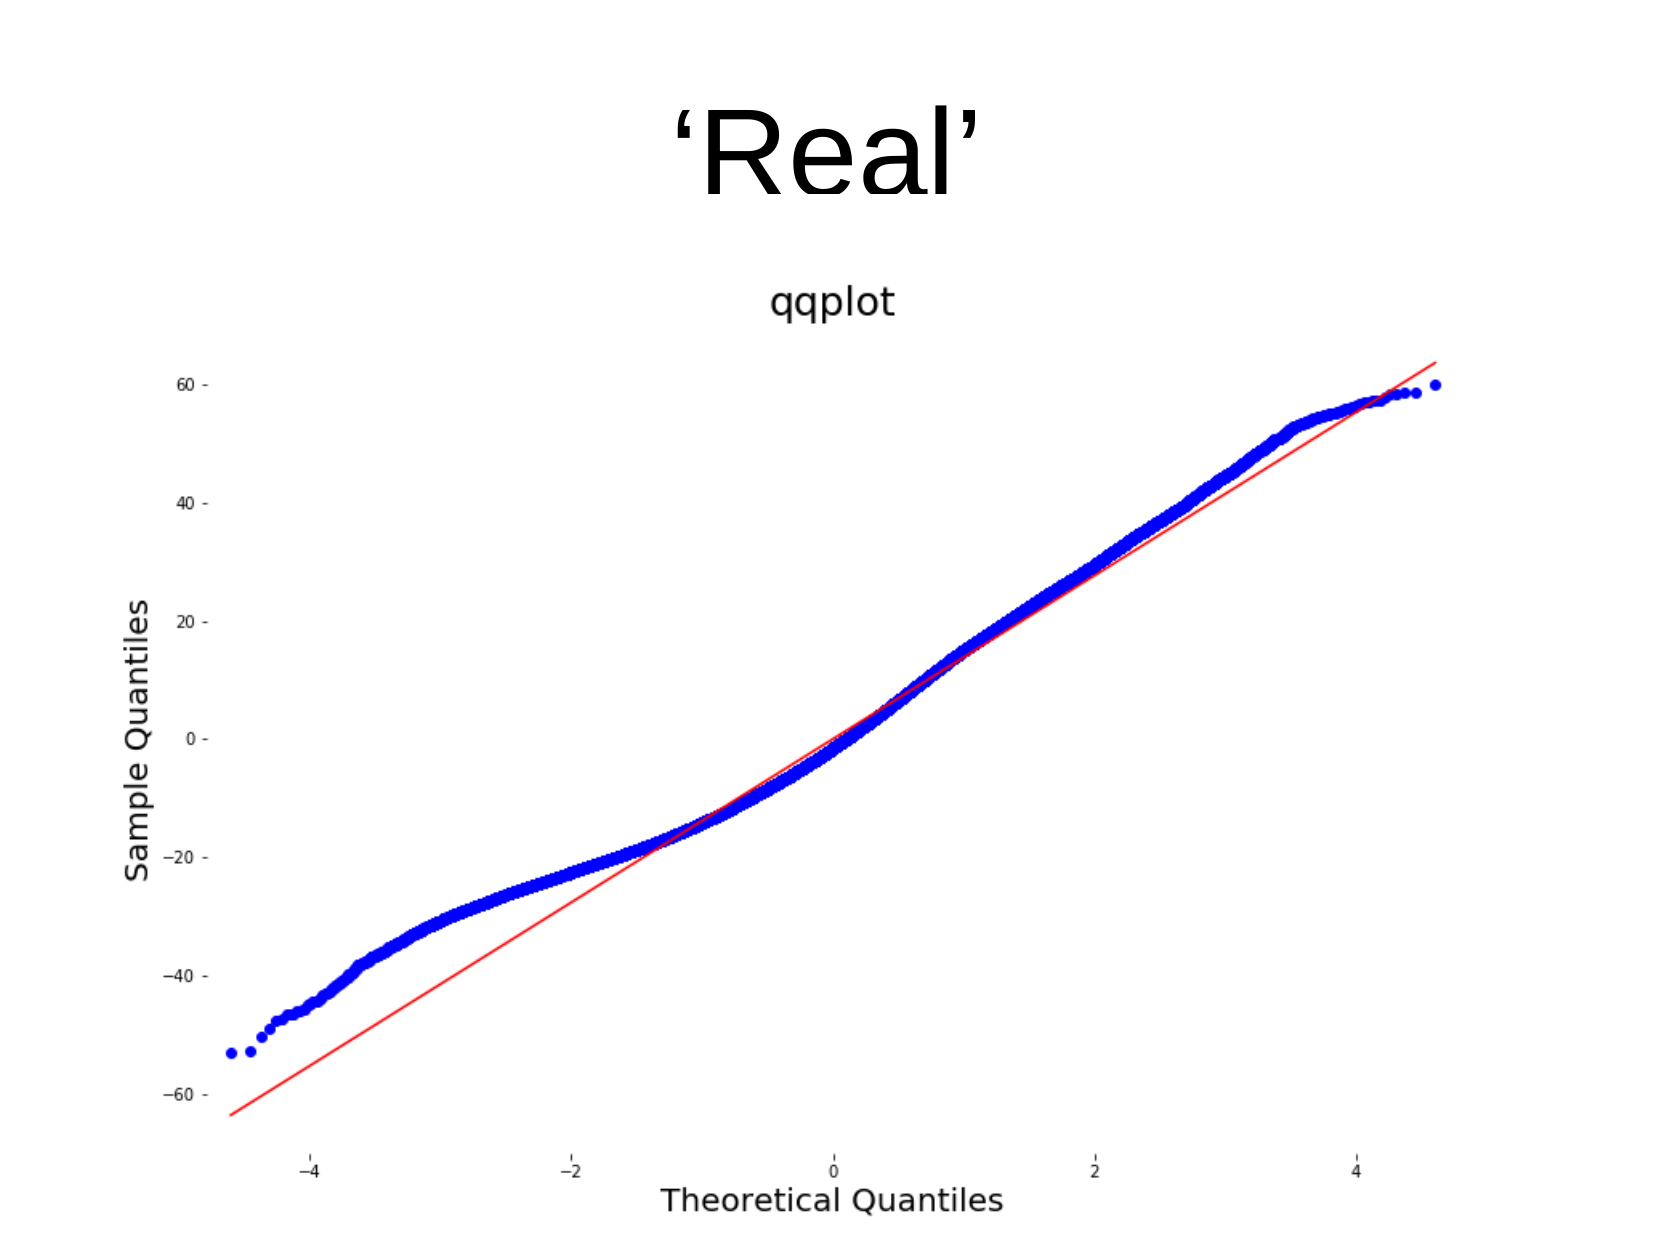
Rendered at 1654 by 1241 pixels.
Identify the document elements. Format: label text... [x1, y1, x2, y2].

picture [5, 194, 1621, 1241]
title ‘Real’ [82, 49, 1571, 194]
